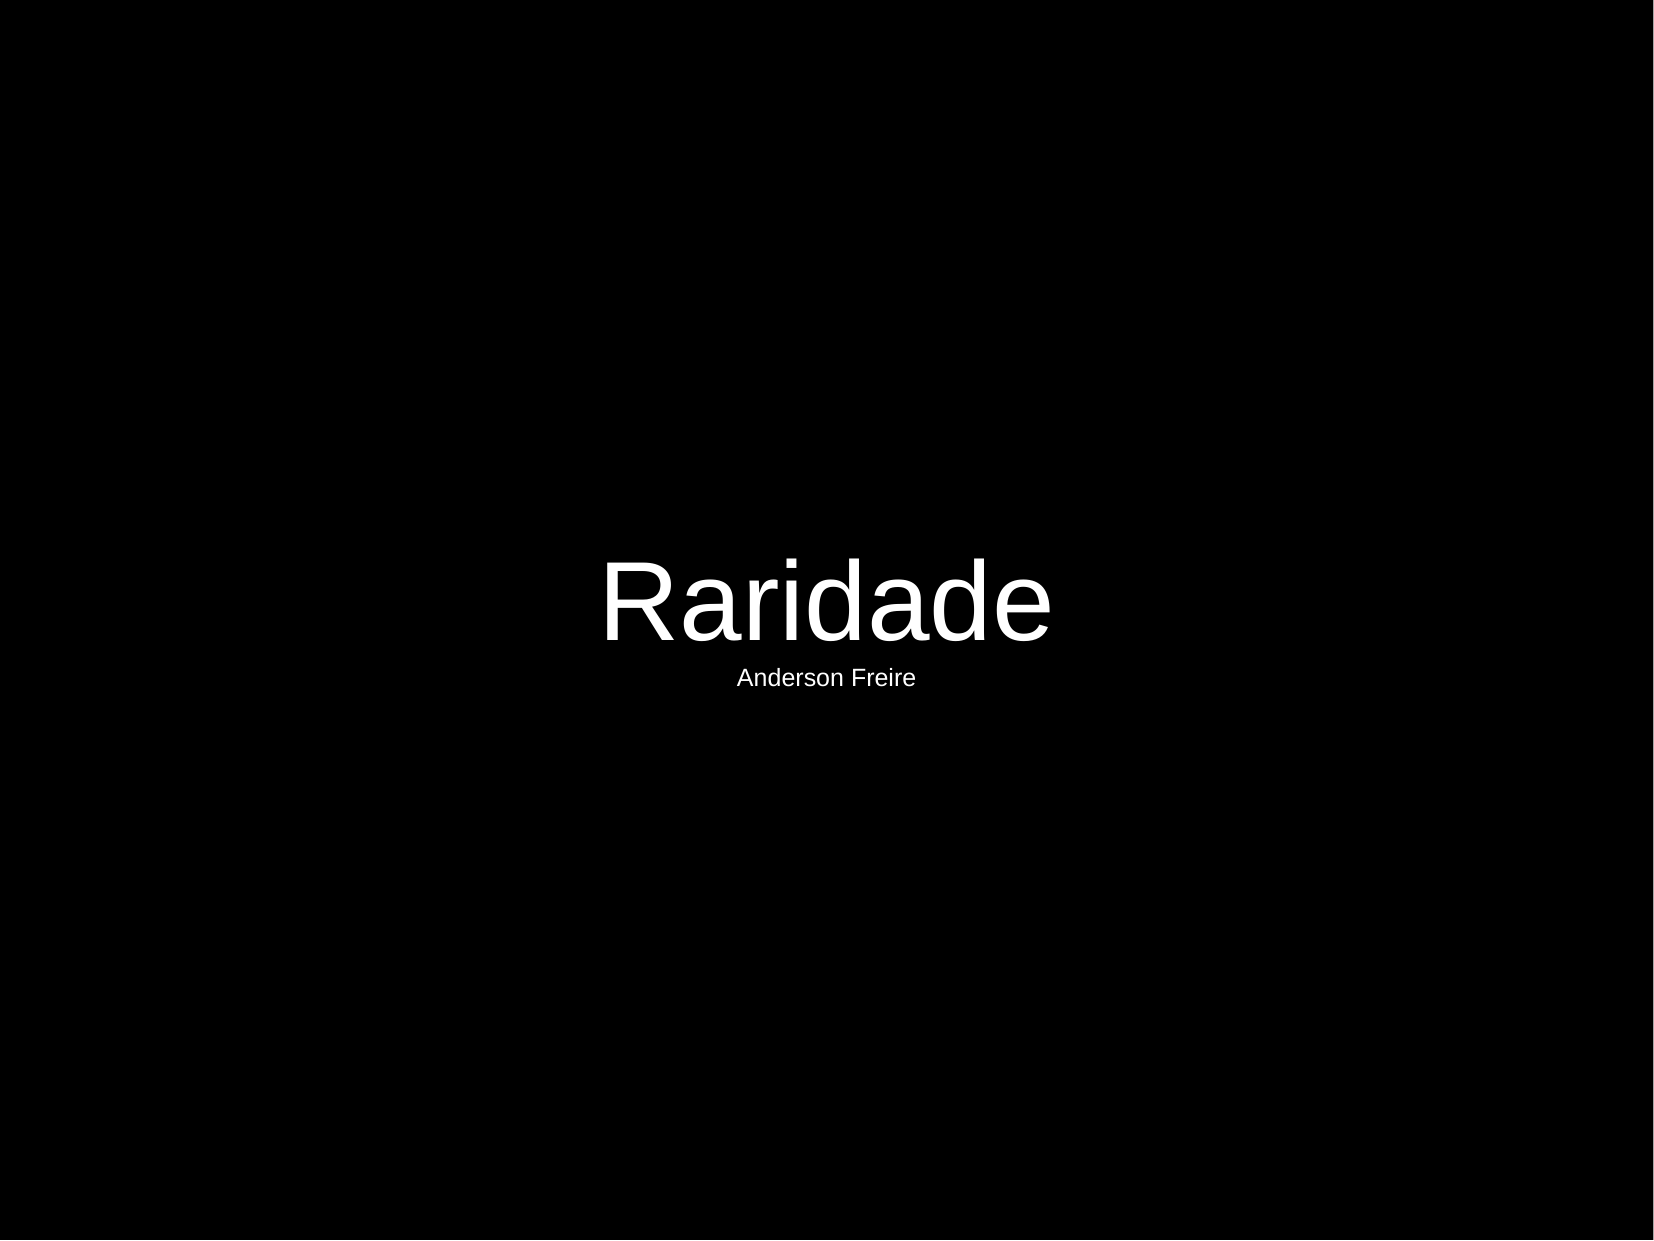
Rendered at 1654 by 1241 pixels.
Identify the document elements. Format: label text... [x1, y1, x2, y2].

subtitle Raridade Anderson Freire [82, 49, 1571, 1182]
